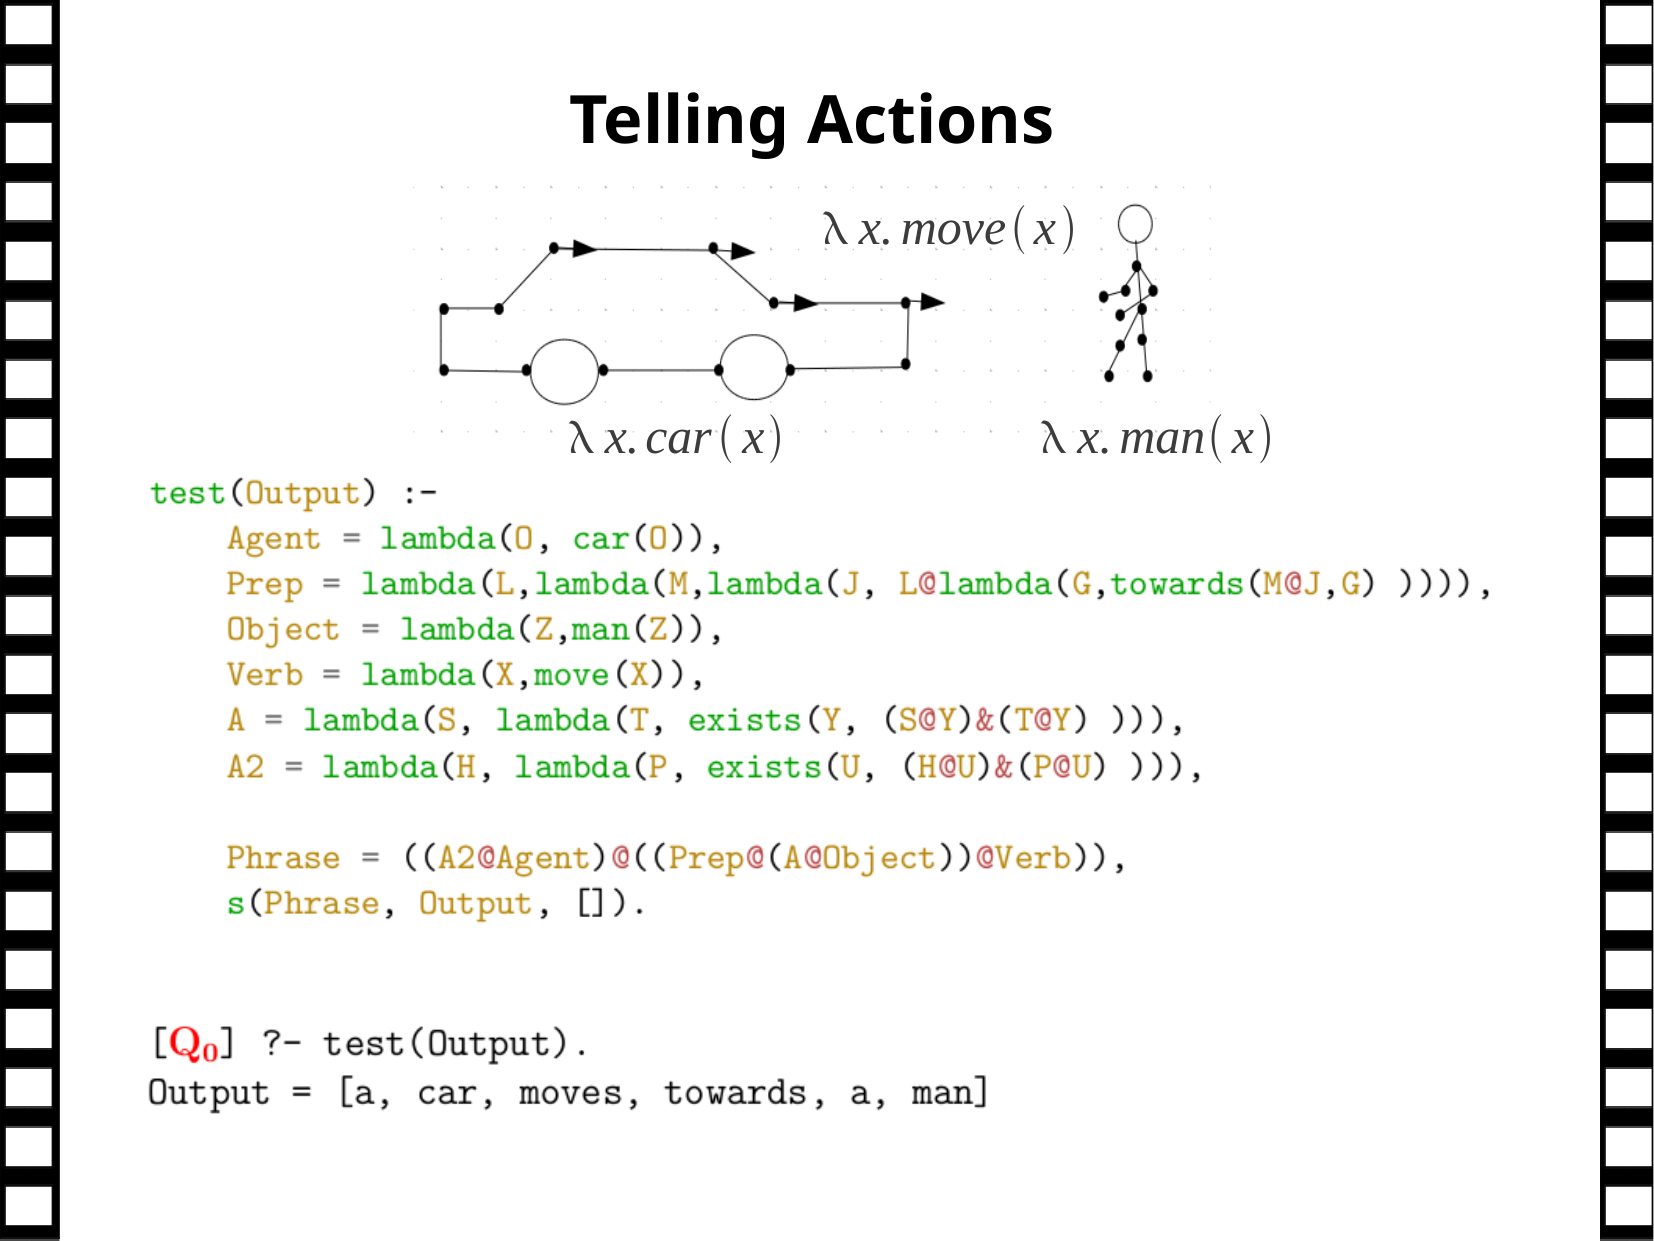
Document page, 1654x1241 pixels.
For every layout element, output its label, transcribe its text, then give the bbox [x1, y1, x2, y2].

chart [814, 200, 1084, 259]
text_box Telling Actions [555, 64, 1211, 173]
picture [0, 0, 60, 1241]
picture [118, 997, 1022, 1134]
chart [561, 409, 791, 467]
chart [1033, 409, 1281, 467]
picture [147, 477, 1501, 928]
picture [413, 171, 1211, 438]
picture [1600, 0, 1654, 1241]
